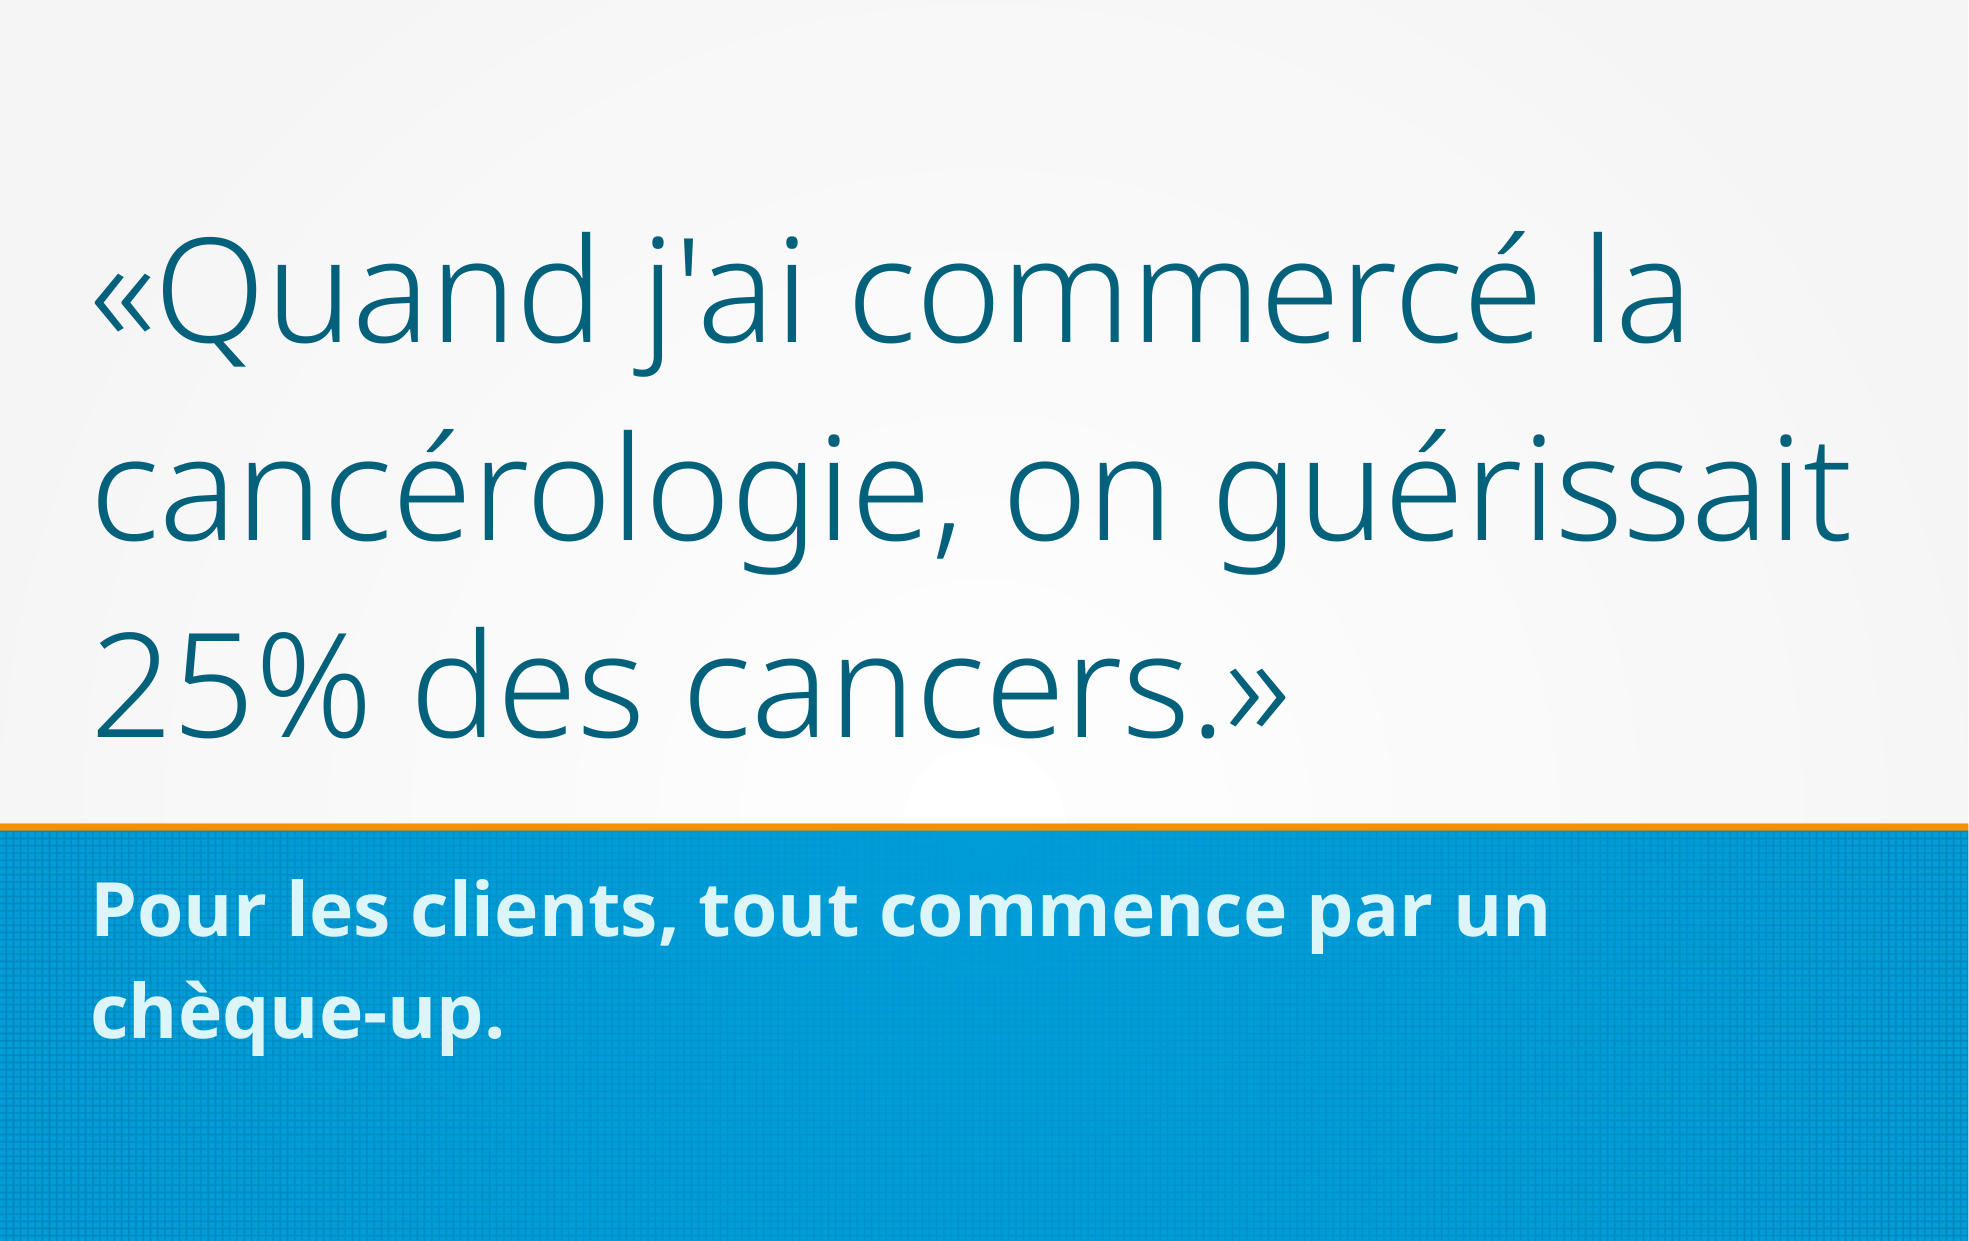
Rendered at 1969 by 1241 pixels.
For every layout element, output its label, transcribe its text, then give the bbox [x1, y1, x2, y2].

title «Quand j'ai commercé la cancérologie, on guérissait 25% des cancers.» [90, 49, 1862, 781]
subtitle Pour les clients, tout commence par un chèque-up. [90, 855, 1861, 1111]
picture [0, 0, 1969, 830]
